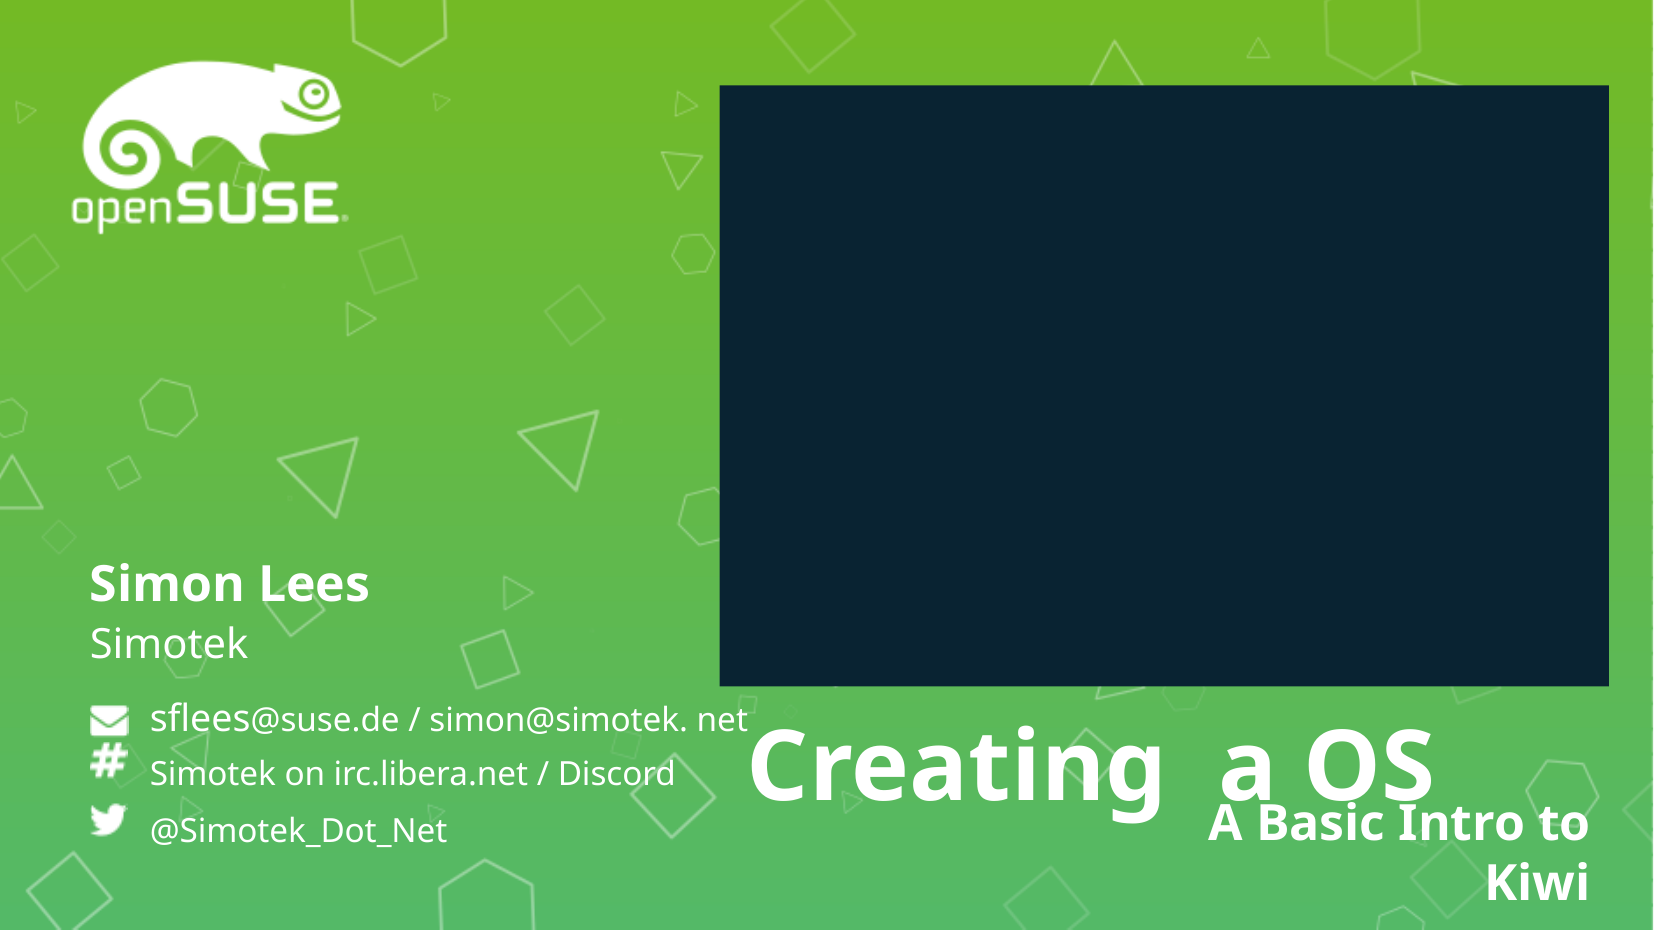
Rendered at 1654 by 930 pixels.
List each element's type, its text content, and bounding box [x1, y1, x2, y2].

text_box Simotek [74, 621, 600, 676]
text_box @Simotek_Dot_Net [134, 800, 600, 858]
text_box Simotek on irc.libera.net / Discord [134, 723, 855, 822]
picture [0, 0, 1654, 930]
text_box [719, 85, 1609, 687]
text_box Simon Lees [74, 542, 600, 621]
text_box sflees@suse.de / simon@simotek. net [134, 664, 915, 768]
title Creating a OS [855, 702, 1603, 812]
text_box A Basic Intro to Kiwi [1080, 811, 1606, 890]
